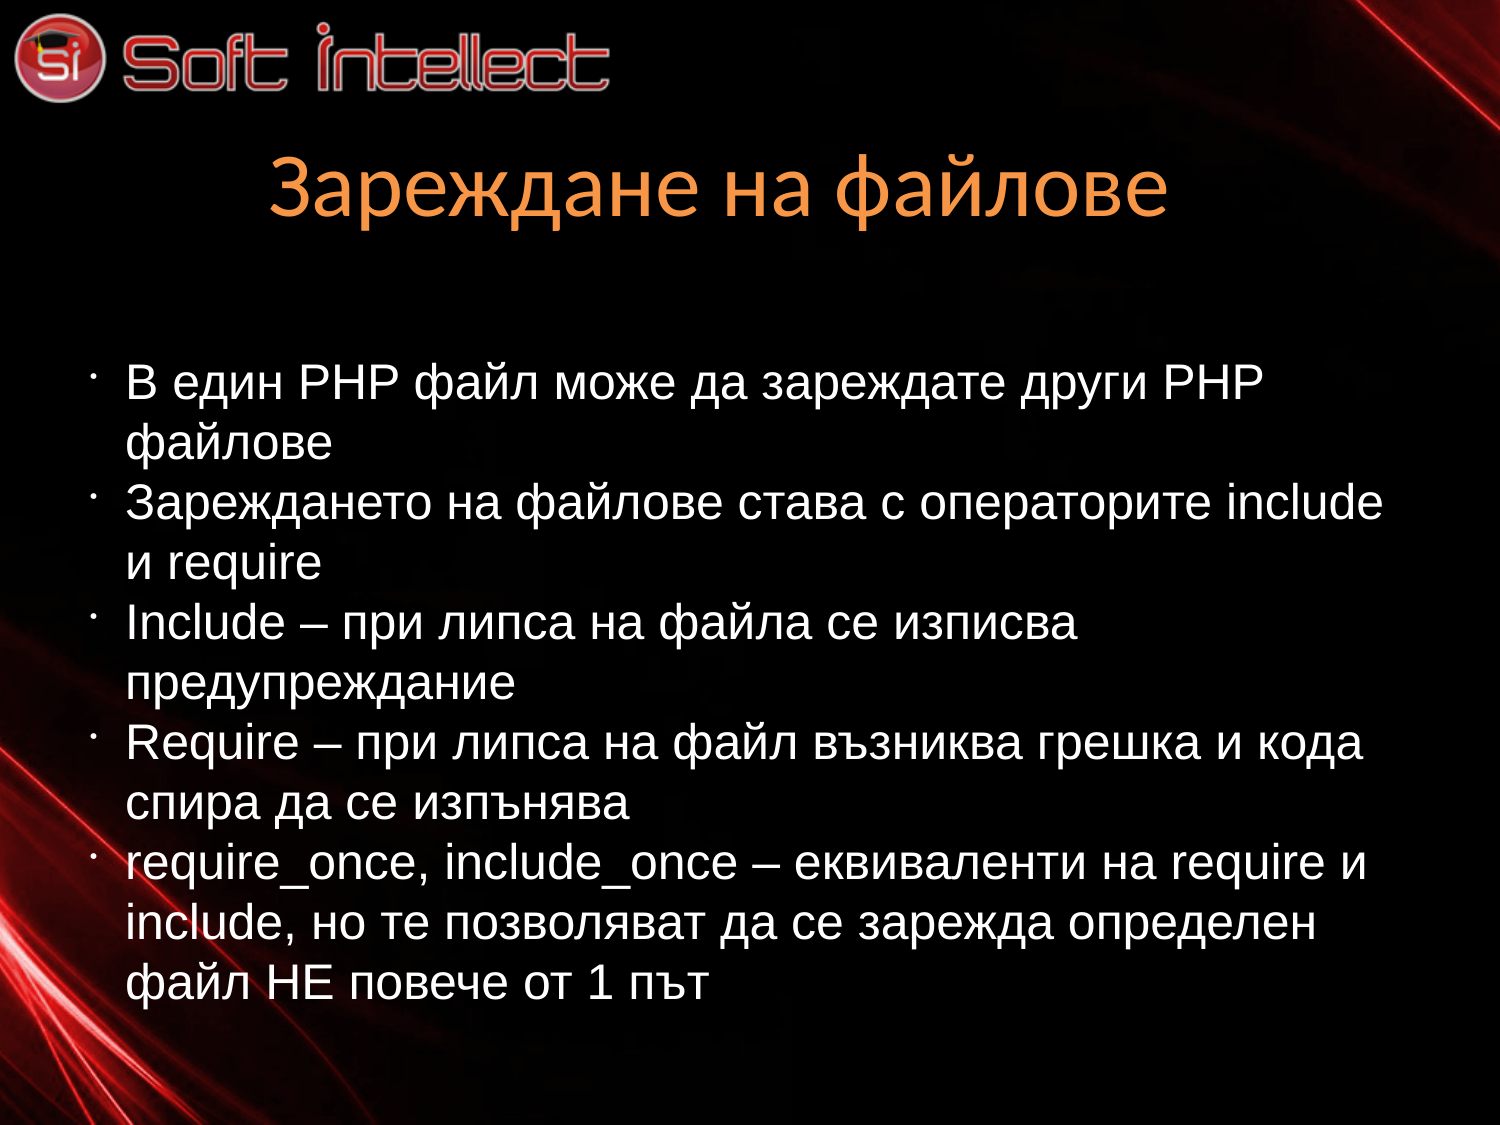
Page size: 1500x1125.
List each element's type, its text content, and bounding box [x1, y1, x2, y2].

picture [0, 0, 1500, 1125]
text_box Зареждане на файлове [45, 86, 1395, 274]
text_box В един PHP файл може да зареждате други PHP файлове Зареждането на файлове става с операторите include и require Include – при липса на файла се изписва предупреждание Require – при липса на файл възниква грешка и кода спира да се изпънява require_once, include_once – еквиваленти на require и include, но те позволяват да се зарежда определен файл НЕ повече от 1 път [74, 341, 1425, 672]
